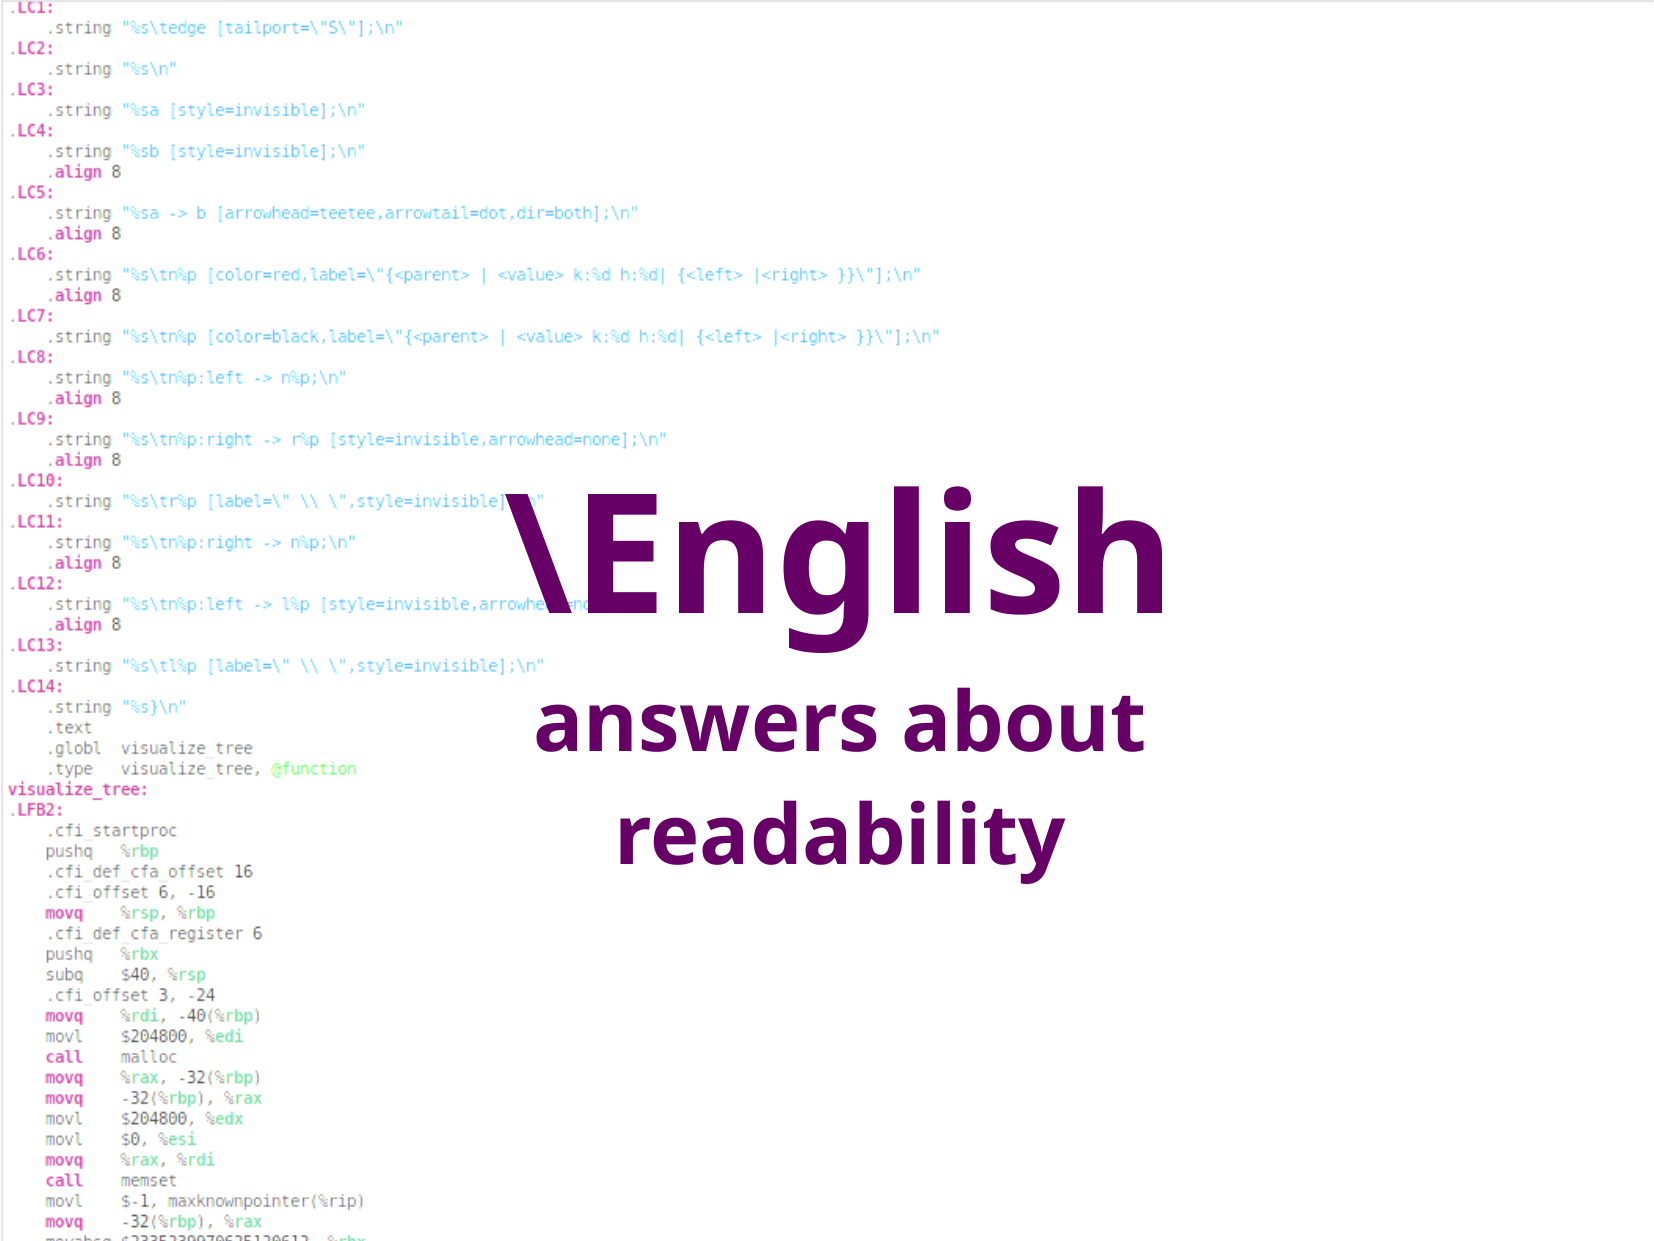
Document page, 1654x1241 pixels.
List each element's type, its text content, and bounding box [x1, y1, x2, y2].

picture [0, 0, 1654, 1241]
text_box \English answers about readability [344, 428, 1337, 903]
